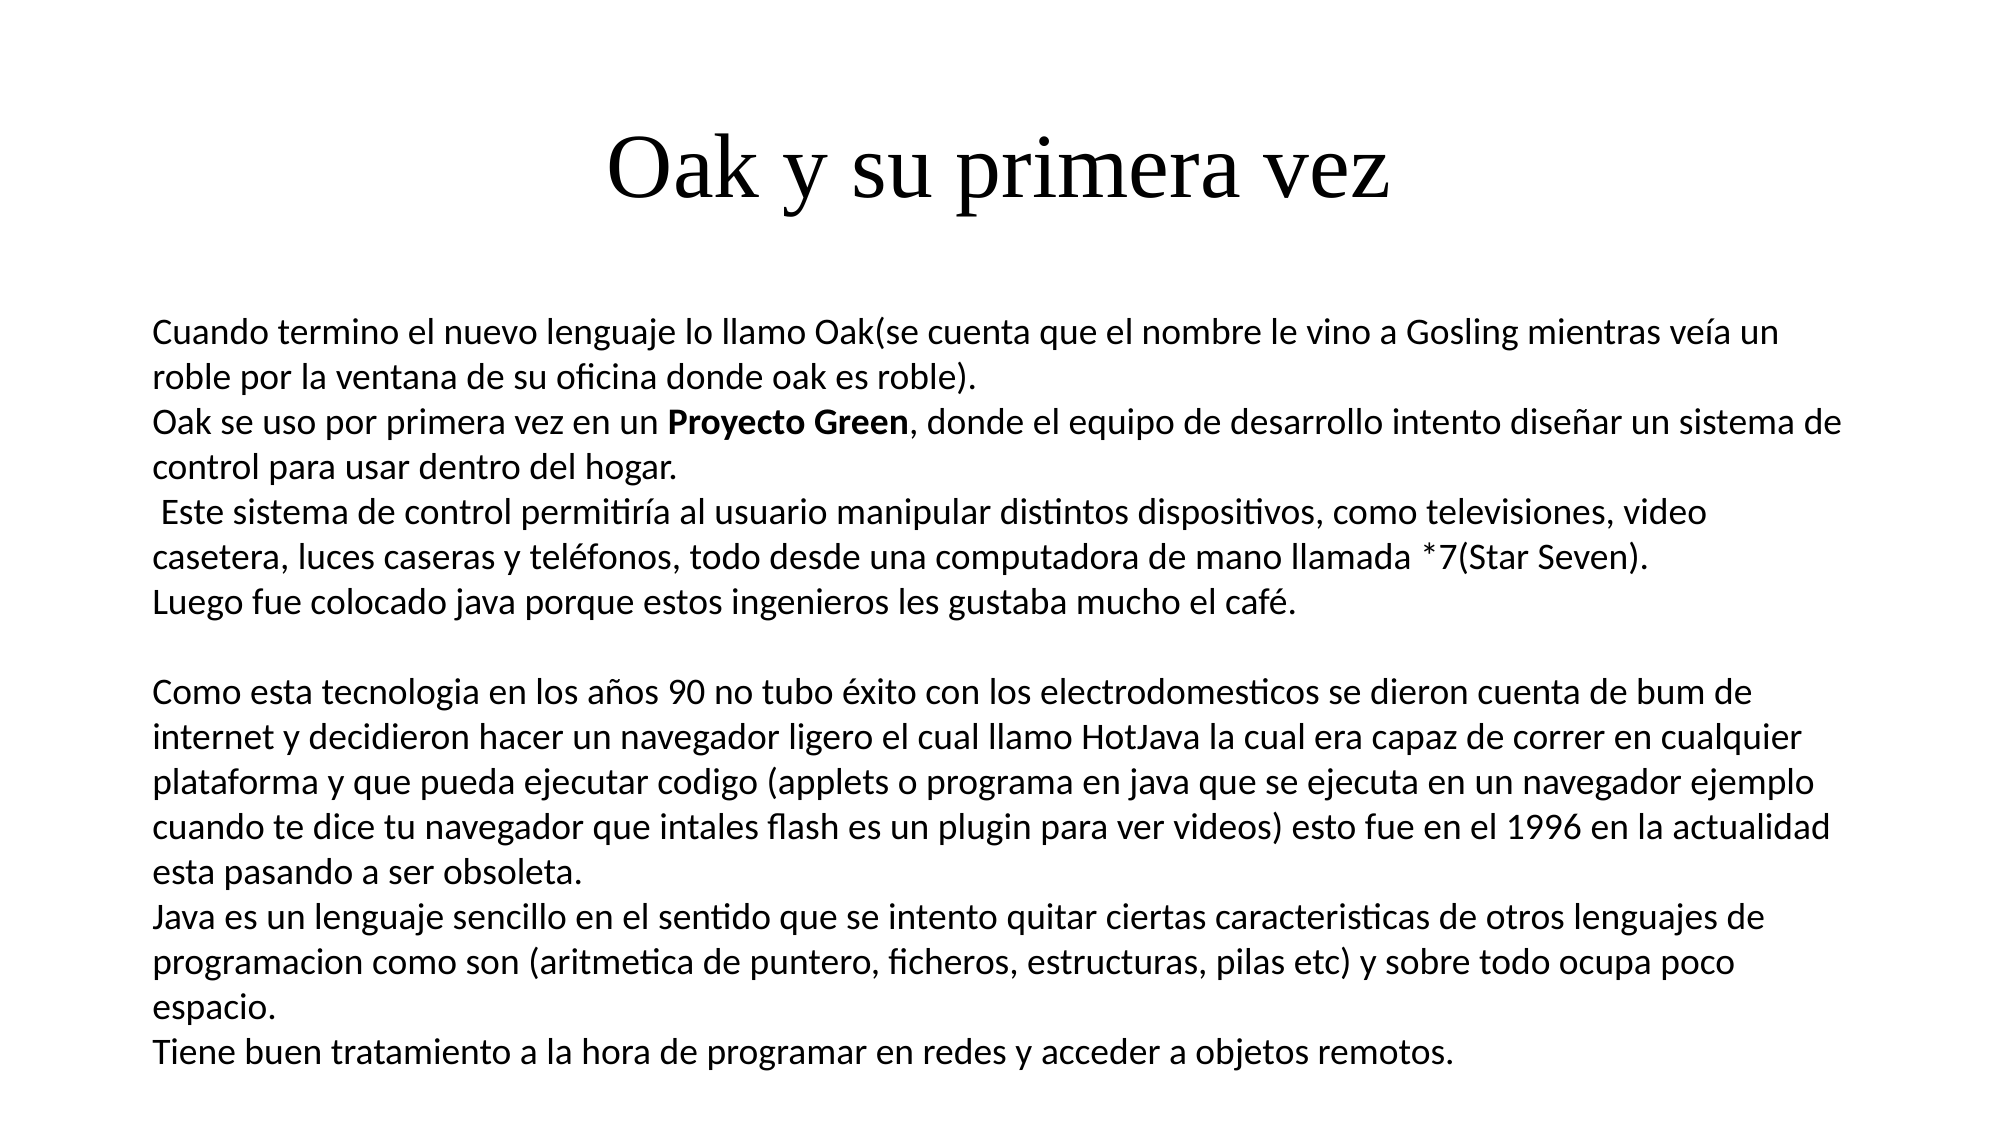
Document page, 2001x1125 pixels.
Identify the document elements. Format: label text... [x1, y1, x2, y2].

text_box Oak y su primera vez [137, 59, 1862, 277]
text_box Cuando termino el nuevo lenguaje lo llamo Oak(se cuenta que el nombre le vino a Gosling mientras veía un roble por la ventana de su oficina donde oak es roble). Oak se uso por primera vez en un Proyecto Green, donde el equipo de desarrollo intento diseñar un sistema de control para usar dentro del hogar. Este sistema de control permitiría al usuario manipular distintos dispositivos, como televisiones, video casetera, luces caseras y teléfonos, todo desde una computadora de mano llamada *7(Star Seven). Luego fue colocado java porque estos ingenieros les gustaba mucho el café. Como esta tecnologia en los años 90 no tubo éxito con los electrodomesticos se dieron cuenta de bum de internet y decidieron hacer un navegador ligero el cual llamo HotJava la cual era capaz de correr en cualquier plataforma y que pueda ejecutar codigo (applets o programa en java que se ejecuta en un navegador ejemplo cuando te dice tu navegador que intales flash es un plugin para ver videos) esto fue en el 1996 en la actualidad esta pasando a ser obsoleta. Java es un lenguaje sencillo en el sentido que se intento quitar ciertas caracteristicas de otros lenguajes de programacion como son (aritmetica de puntero, ficheros, estructuras, pilas etc) y sobre todo ocupa poco espacio. Tiene buen tratamiento a la hora de programar en redes y acceder a objetos remotos. [137, 299, 1862, 1013]
